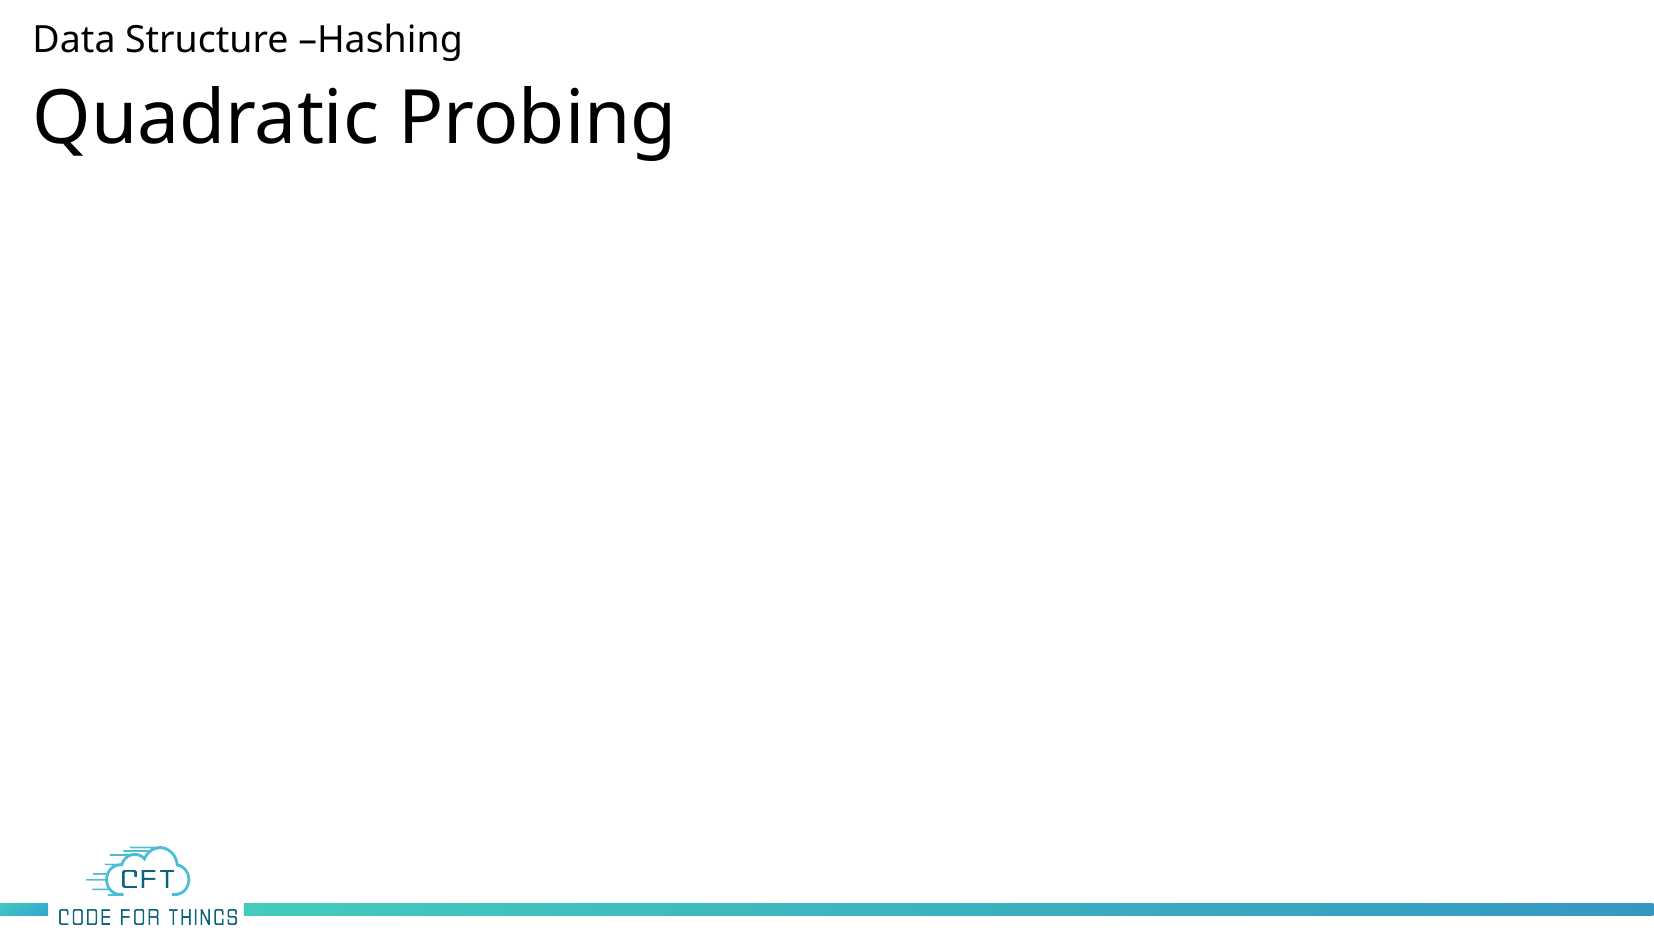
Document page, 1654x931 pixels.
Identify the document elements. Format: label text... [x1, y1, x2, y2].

picture [59, 846, 237, 925]
title Data Structure –Hashing Quadratic Probing [32, 12, 1184, 166]
